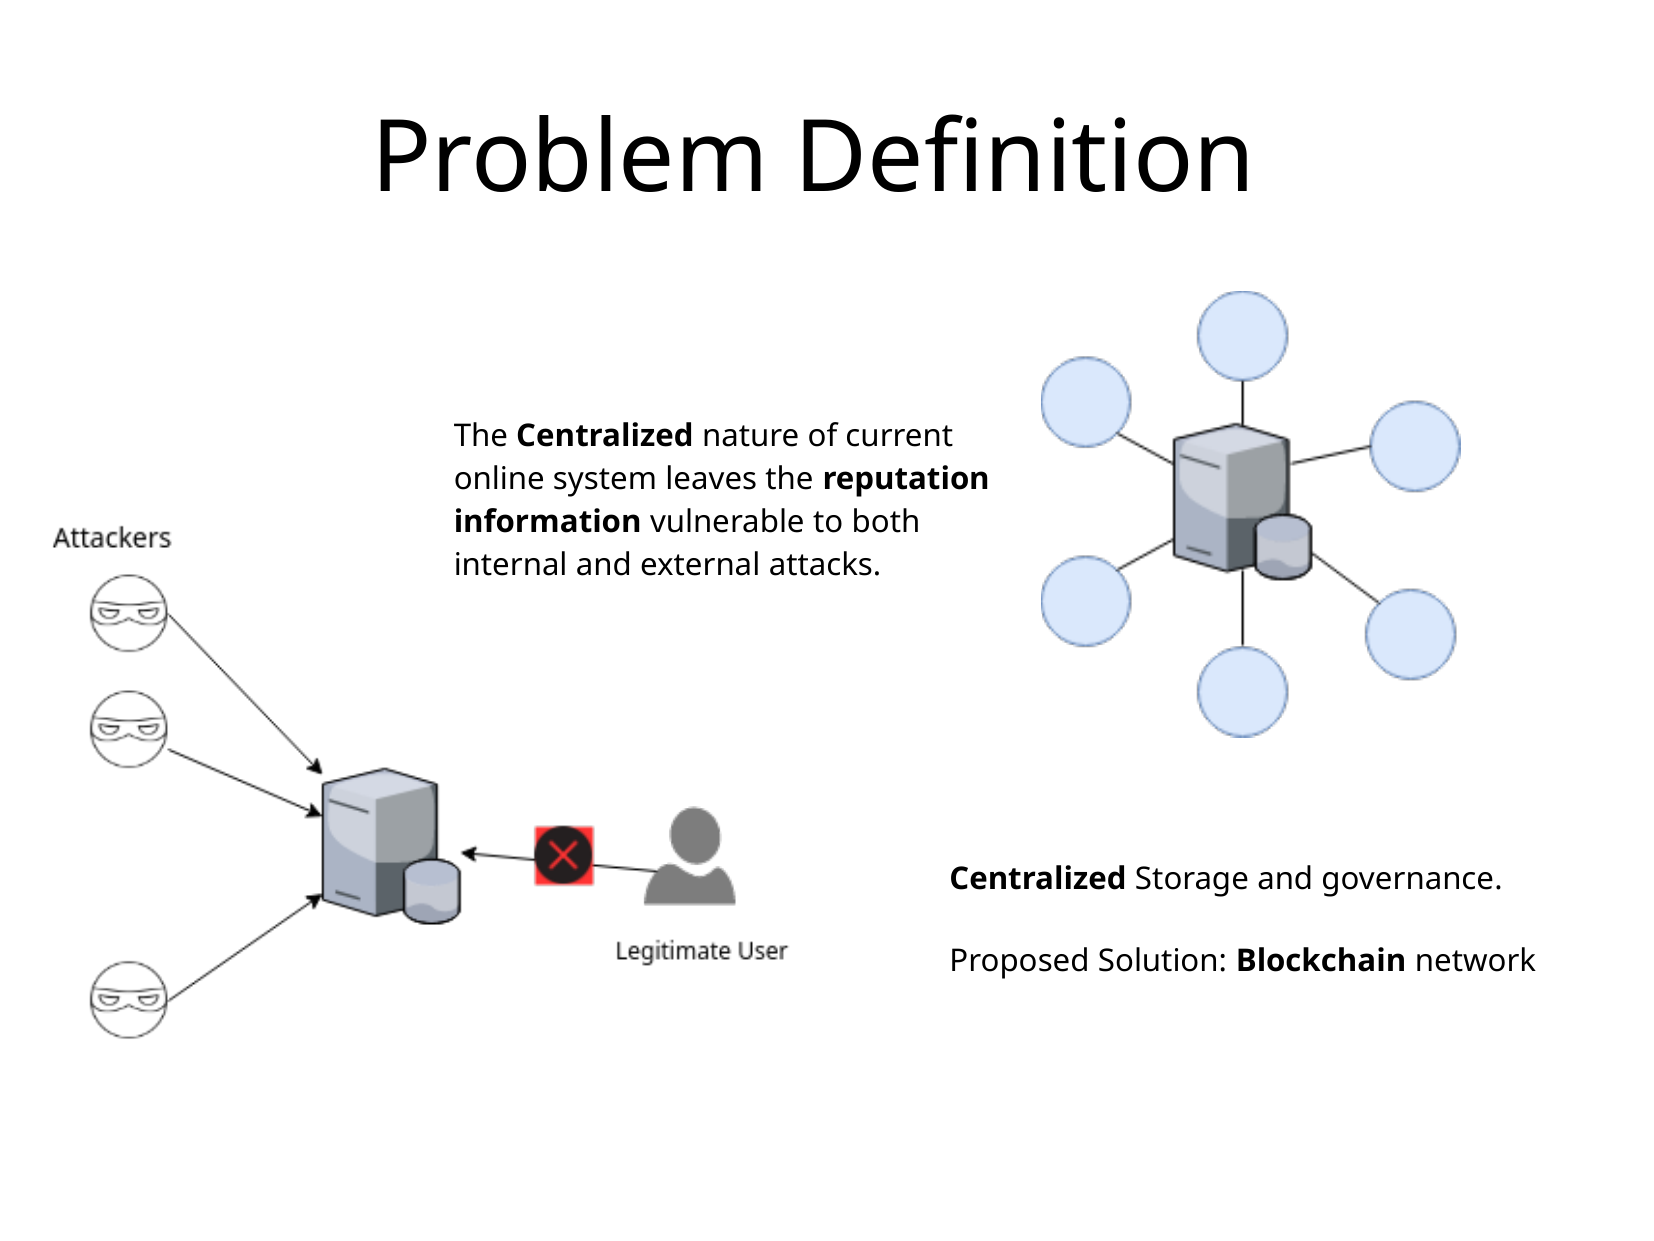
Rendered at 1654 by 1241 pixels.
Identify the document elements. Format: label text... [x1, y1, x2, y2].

title Problem Definition [82, 49, 1571, 257]
picture [1041, 291, 1461, 738]
list Centralized Storage and governance. Proposed Solution: Blockchain network [878, 856, 1567, 1167]
picture [52, 517, 807, 1041]
list The Centralized nature of current online system leaves the reputation information vulnerable to both internal and external attacks. [382, 413, 1041, 632]
